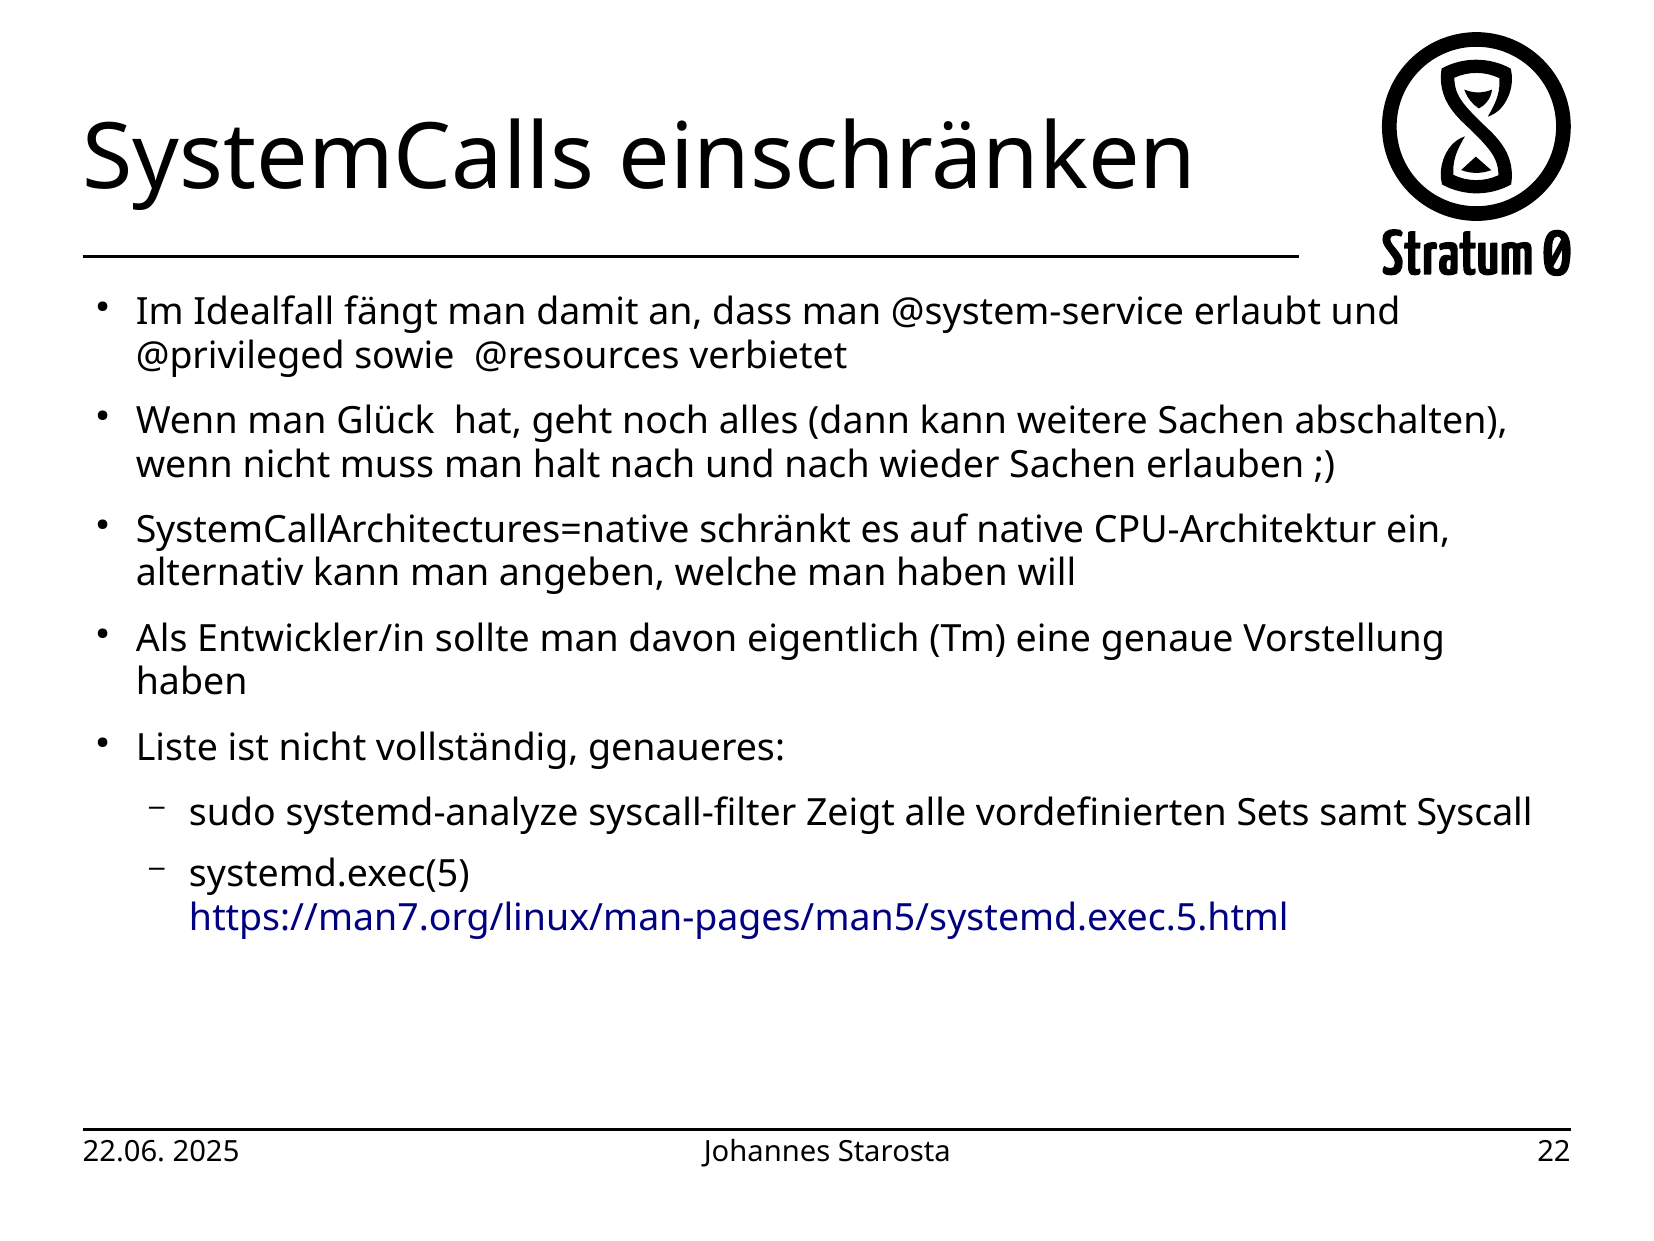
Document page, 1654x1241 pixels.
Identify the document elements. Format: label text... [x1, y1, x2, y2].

title SystemCalls einschränken [82, 49, 1300, 257]
list Im Idealfall fängt man damit an, dass man @system-service erlaubt und @privileged sowie @resources verbietet Wenn man Glück hat, geht noch alles (dann kann weitere Sachen abschalten), wenn nicht muss man halt nach und nach wieder Sachen erlauben ;) SystemCallArchitectures=native schränkt es auf native CPU-Architektur ein, alternativ kann man angeben, welche man haben will Als Entwickler/in sollte man davon eigentlich (Tm) eine genaue Vorstellung haben Liste ist nicht vollständig, genaueres: sudo systemd-analyze syscall-filter Zeigt alle vordefinierten Sets samt Syscall systemd.exec(5) https://man7.org/linux/man-pages/man5/systemd.exec.5.html [82, 290, 1538, 1010]
